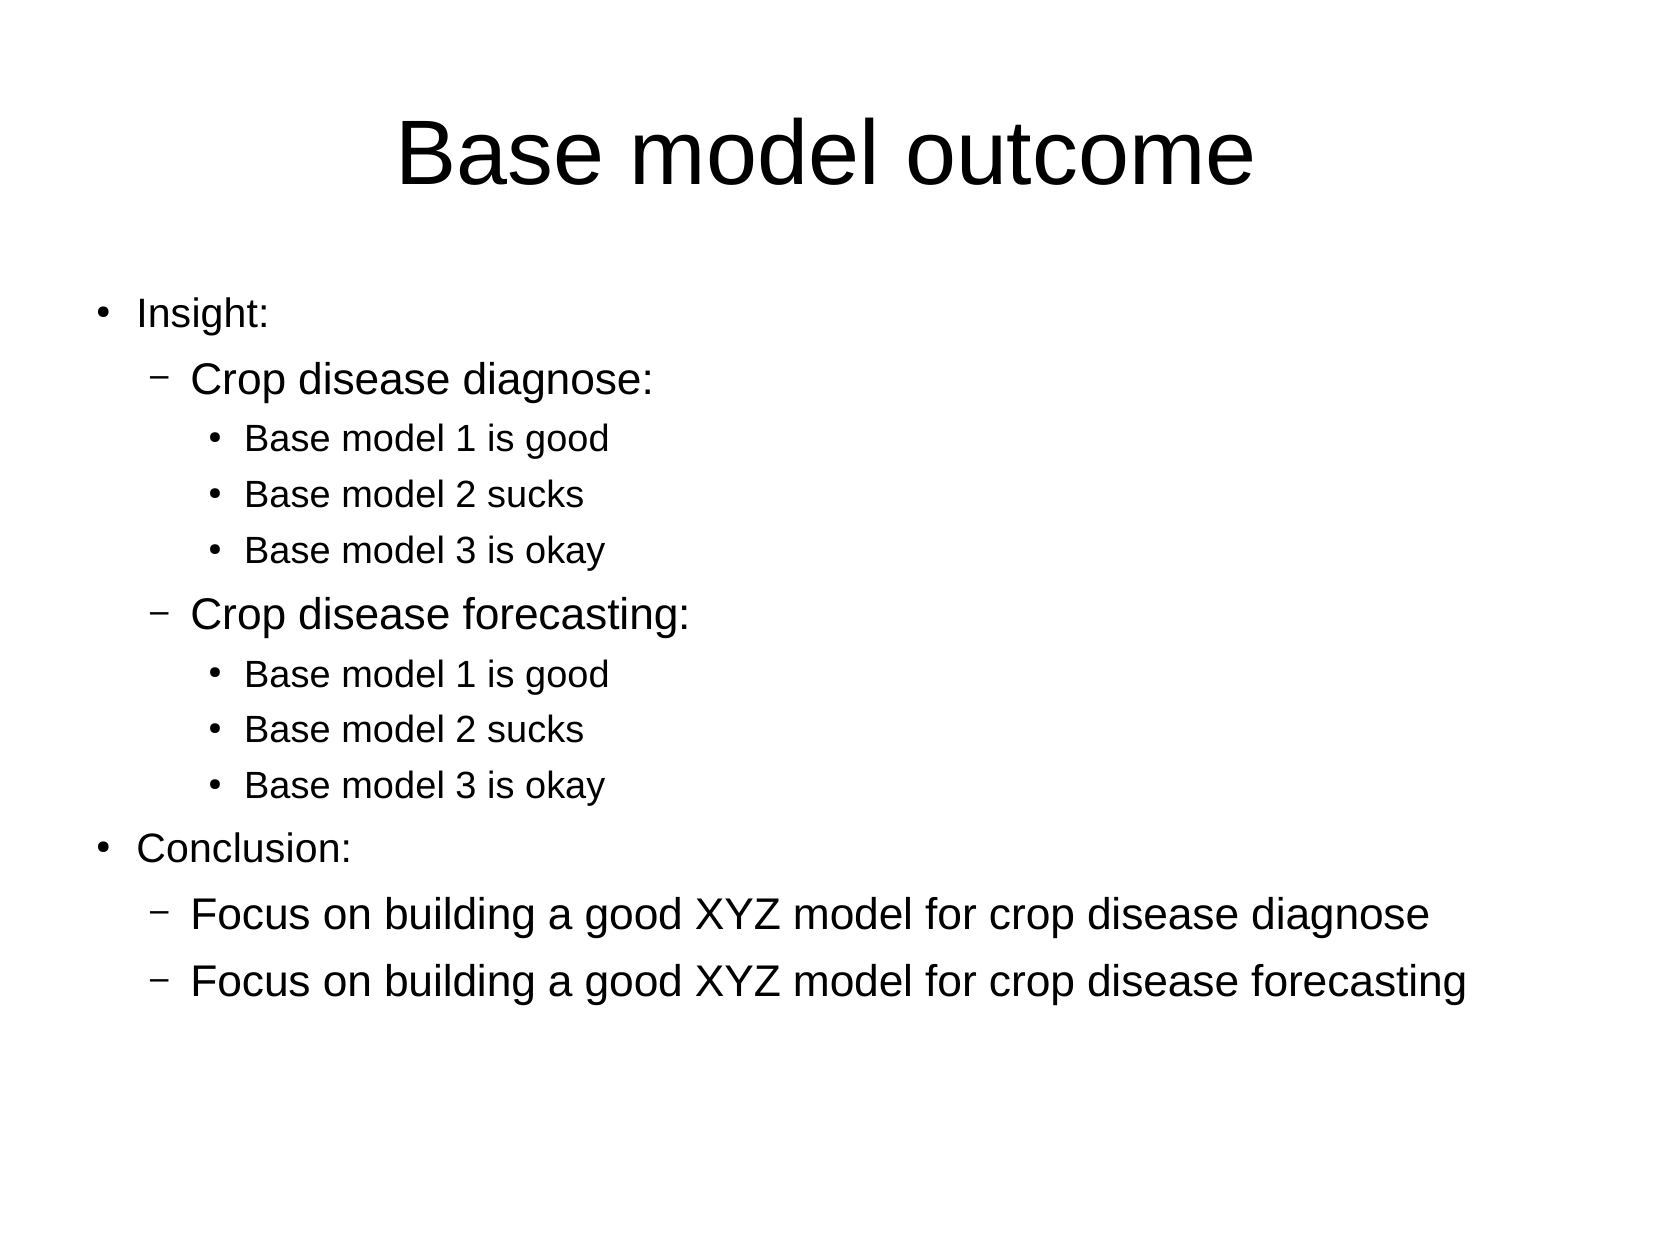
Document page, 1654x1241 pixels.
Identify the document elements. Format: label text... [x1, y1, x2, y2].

title Base model outcome [82, 49, 1571, 257]
list Insight: Crop disease diagnose: Base model 1 is good Base model 2 sucks Base model 3 is okay Crop disease forecasting: Base model 1 is good Base model 2 sucks Base model 3 is okay Conclusion: Focus on building a good XYZ model for crop disease diagnose Focus on building a good XYZ model for crop disease forecasting [82, 290, 1571, 1010]
